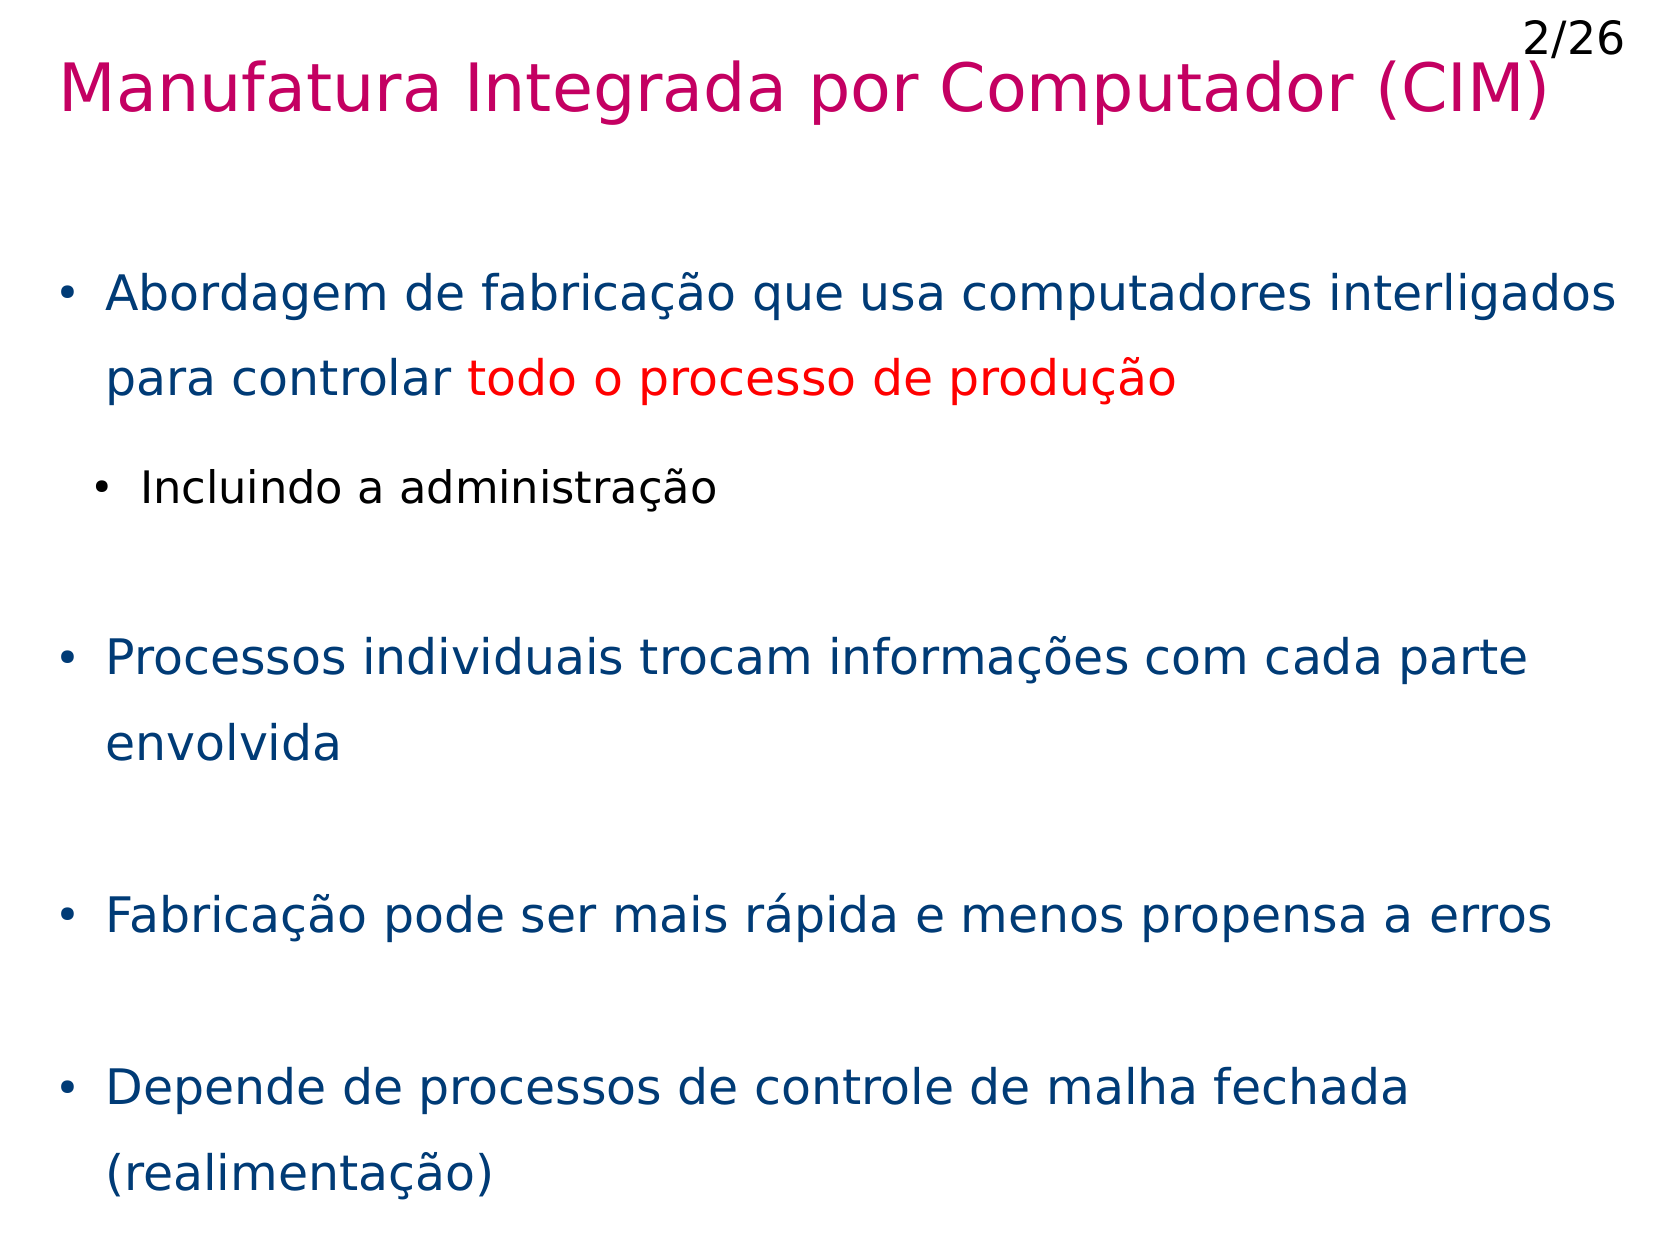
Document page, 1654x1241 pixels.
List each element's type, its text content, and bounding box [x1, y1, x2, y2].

title Manufatura Integrada por Computador (CIM) [59, 29, 1625, 148]
list Abordagem de fabricação que usa computadores interligados para controlar todo o processo de produção Incluindo a administração Processos individuais trocam informações com cada parte envolvida Fabricação pode ser mais rápida e menos propensa a erros Depende de processos de controle de malha fechada (realimentação) [59, 236, 1625, 1211]
